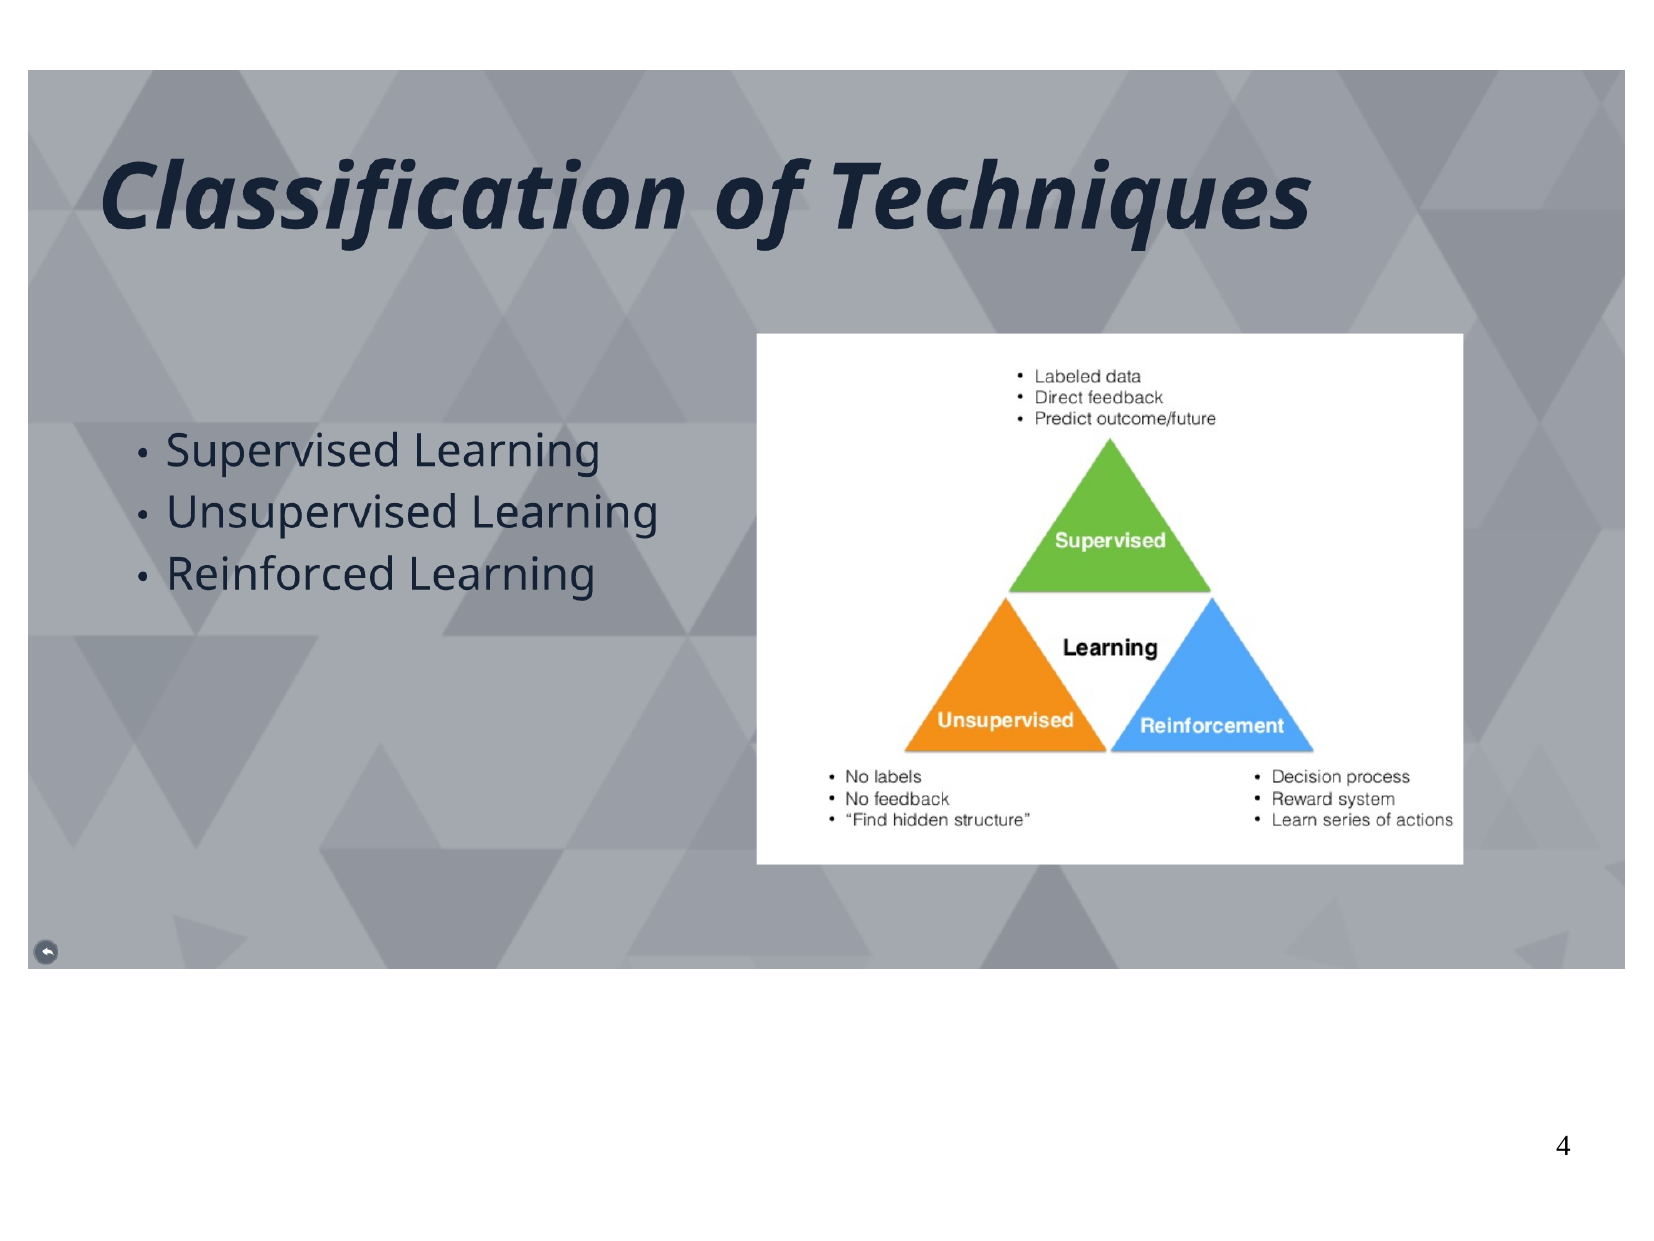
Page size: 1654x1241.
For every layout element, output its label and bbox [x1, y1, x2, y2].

picture [28, 70, 1625, 969]
